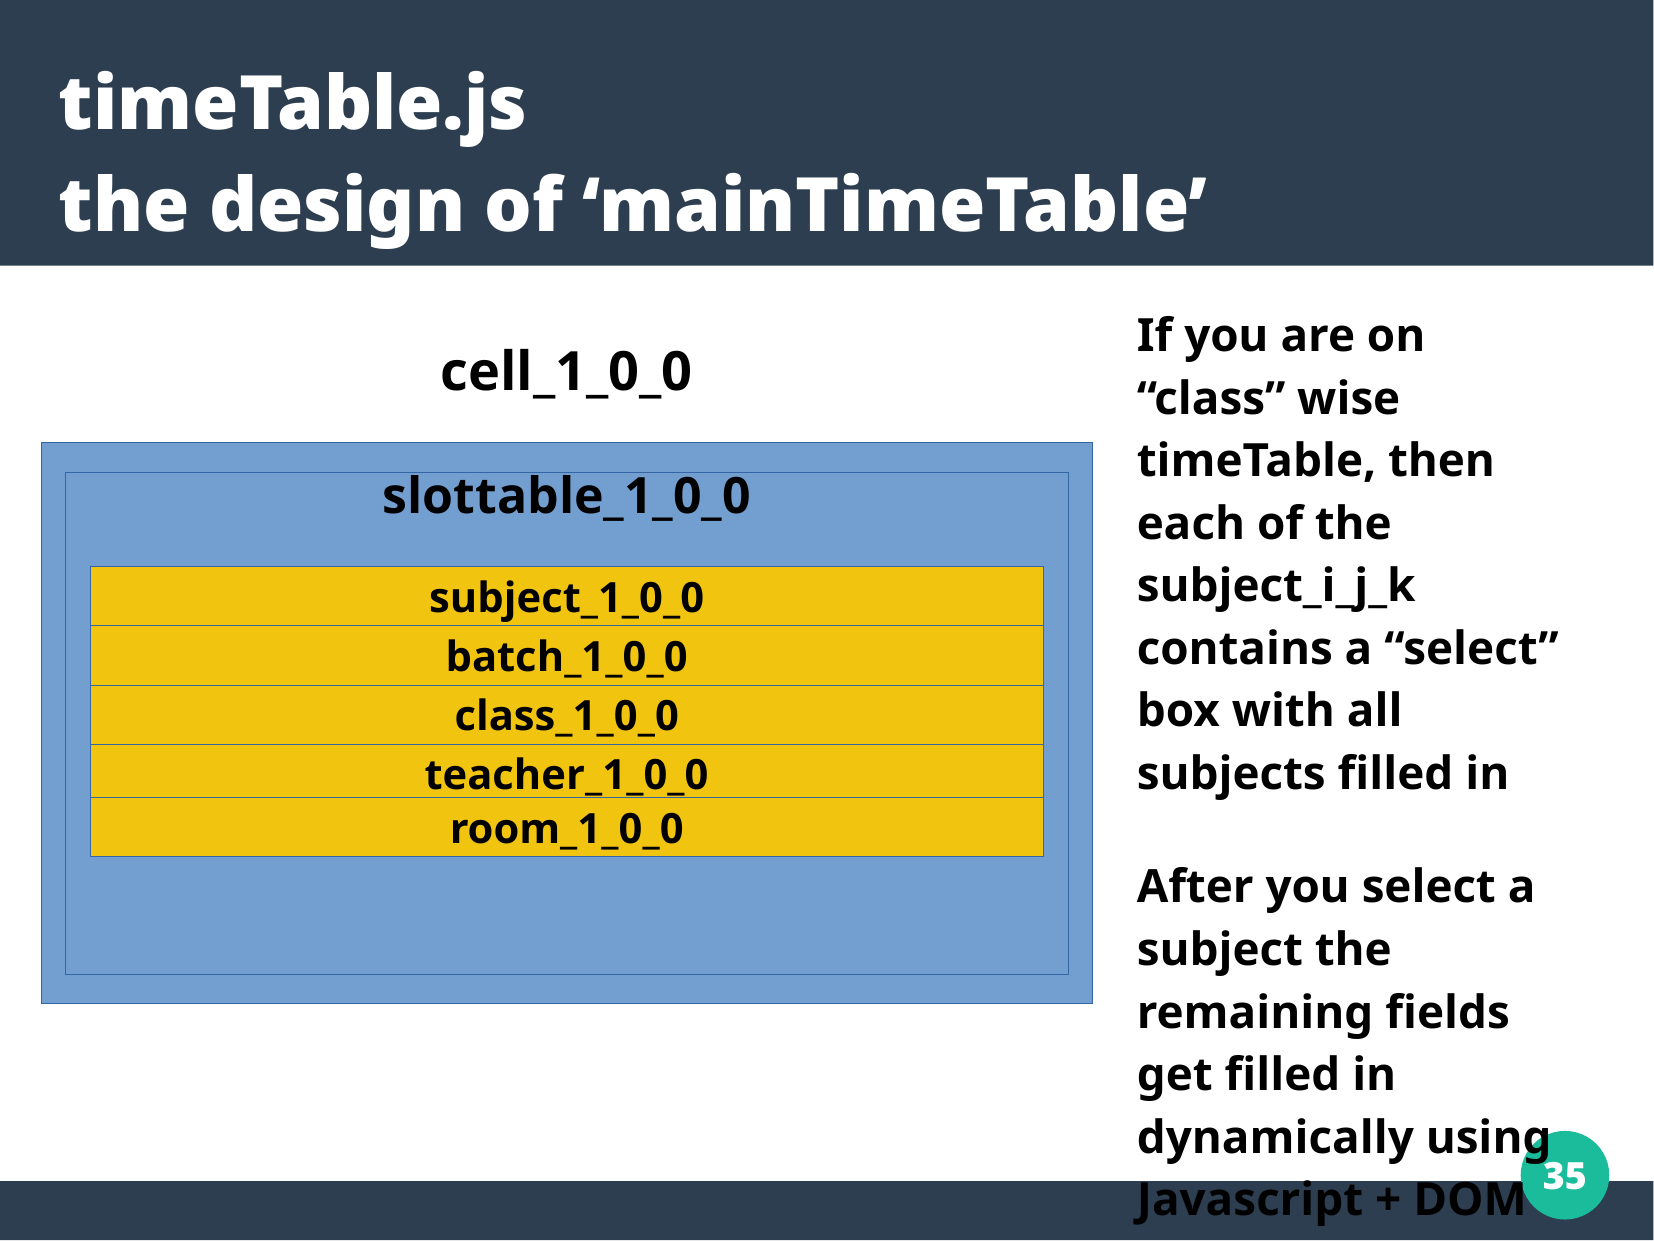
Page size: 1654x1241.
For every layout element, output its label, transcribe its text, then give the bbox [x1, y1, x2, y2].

text_box teacher_1_0_0 [90, 744, 1044, 797]
text_box cell_1_0_0 [212, 324, 922, 408]
text_box room_1_0_0 [90, 797, 1044, 857]
text_box [41, 442, 1093, 1004]
title timeTable.js the design of ‘mainTimeTable’ [59, 49, 1595, 207]
text_box If you are on “class” wise timeTable, then each of the subject_i_j_k contains a “select” box with all subjects filled in After you select a subject the remaining fields get filled in dynamically using Javascript + DOM [1122, 295, 1595, 1048]
text_box slottable_1_0_0 [65, 472, 1069, 975]
text_box class_1_0_0 [90, 685, 1044, 744]
text_box subject_1_0_0 [90, 566, 1044, 625]
text_box batch_1_0_0 [90, 625, 1044, 685]
